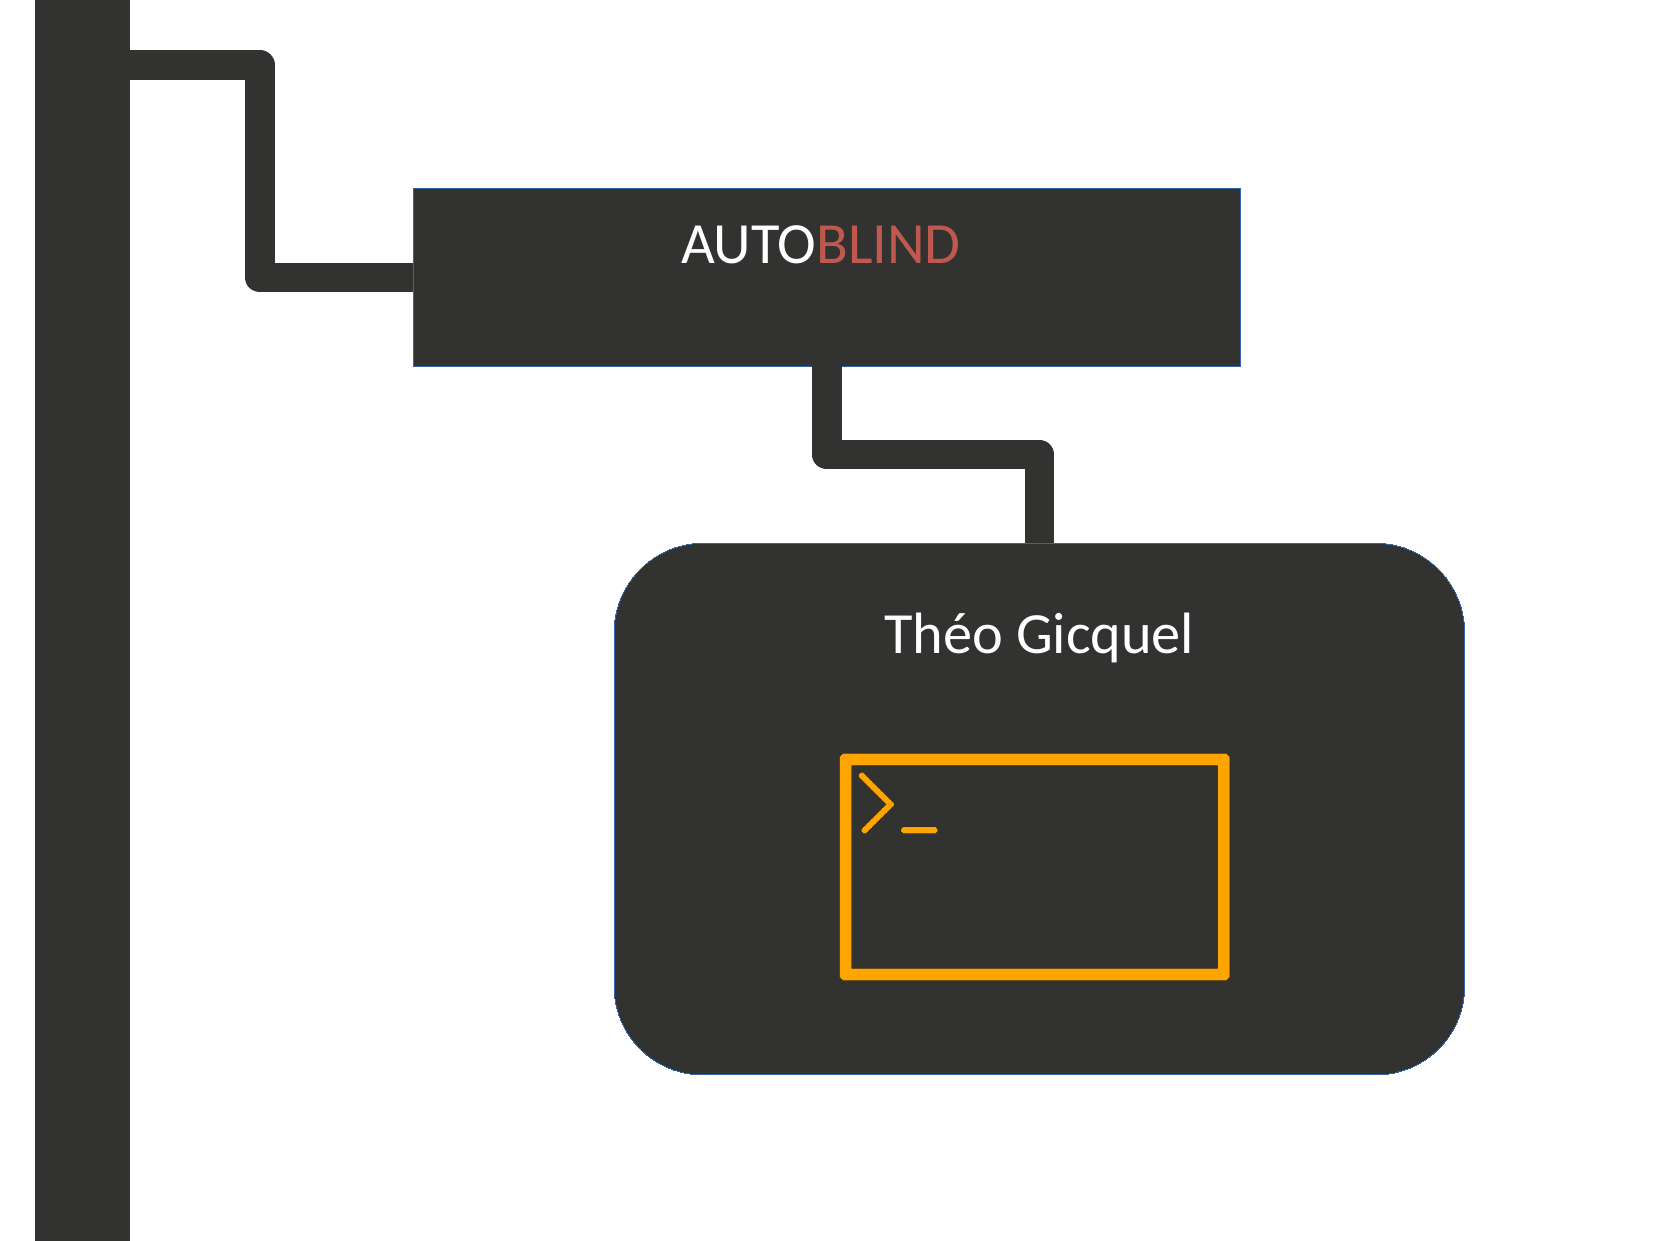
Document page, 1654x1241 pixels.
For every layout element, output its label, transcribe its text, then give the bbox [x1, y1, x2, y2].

text_box AUTOBLIND [590, 212, 1052, 299]
text_box [35, 0, 130, 1241]
text_box [413, 188, 1241, 367]
picture [826, 744, 1241, 989]
text_box [619, 543, 1460, 602]
text_box Théo Gicquel [614, 602, 1465, 689]
text_box [614, 689, 1465, 1075]
